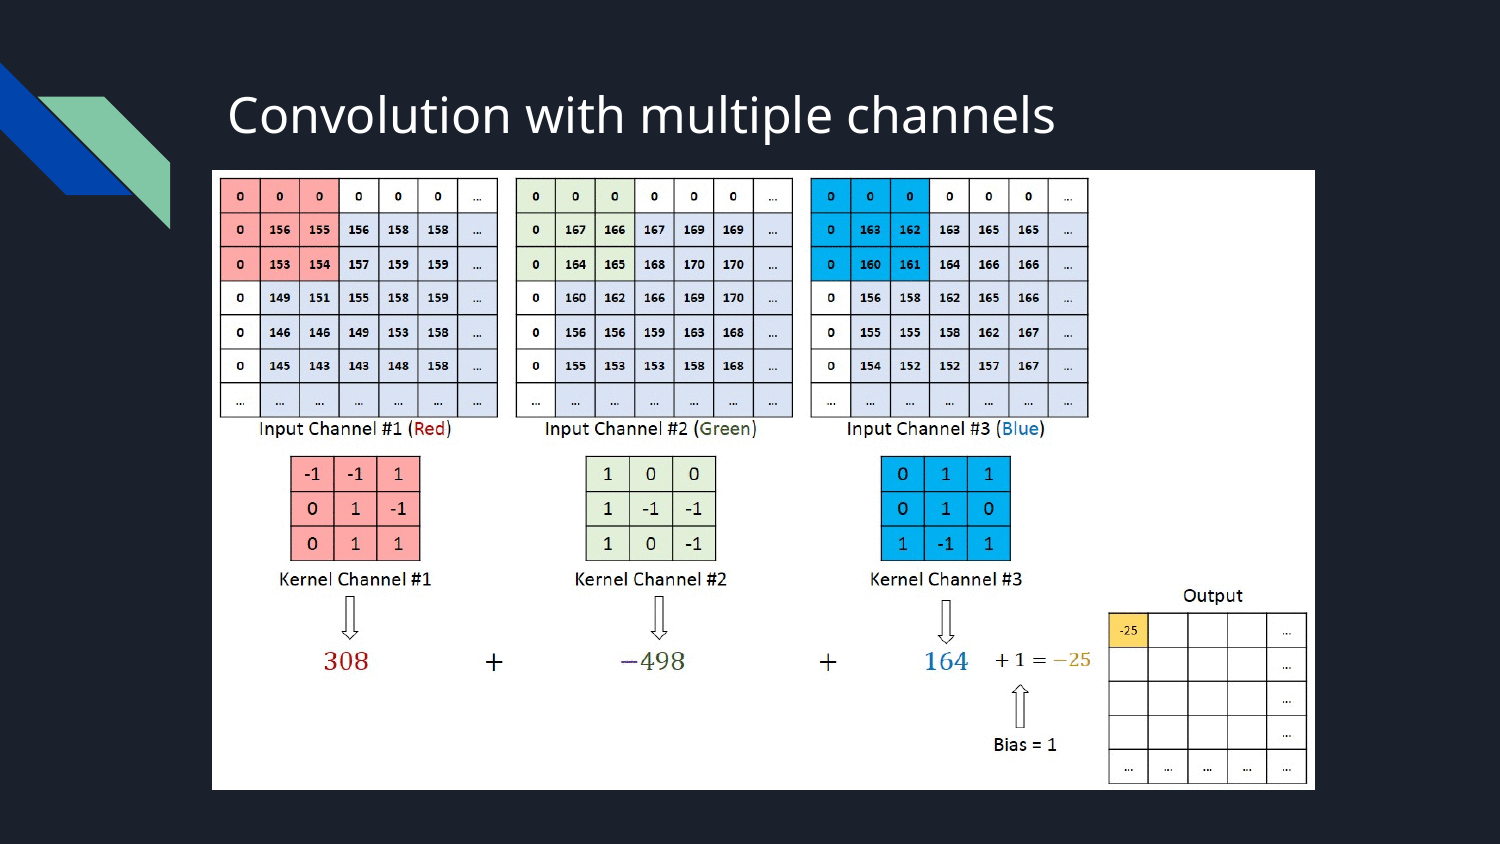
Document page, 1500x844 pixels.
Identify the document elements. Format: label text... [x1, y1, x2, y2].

title Convolution with multiple channels [212, 64, 1368, 215]
picture [212, 170, 1315, 790]
